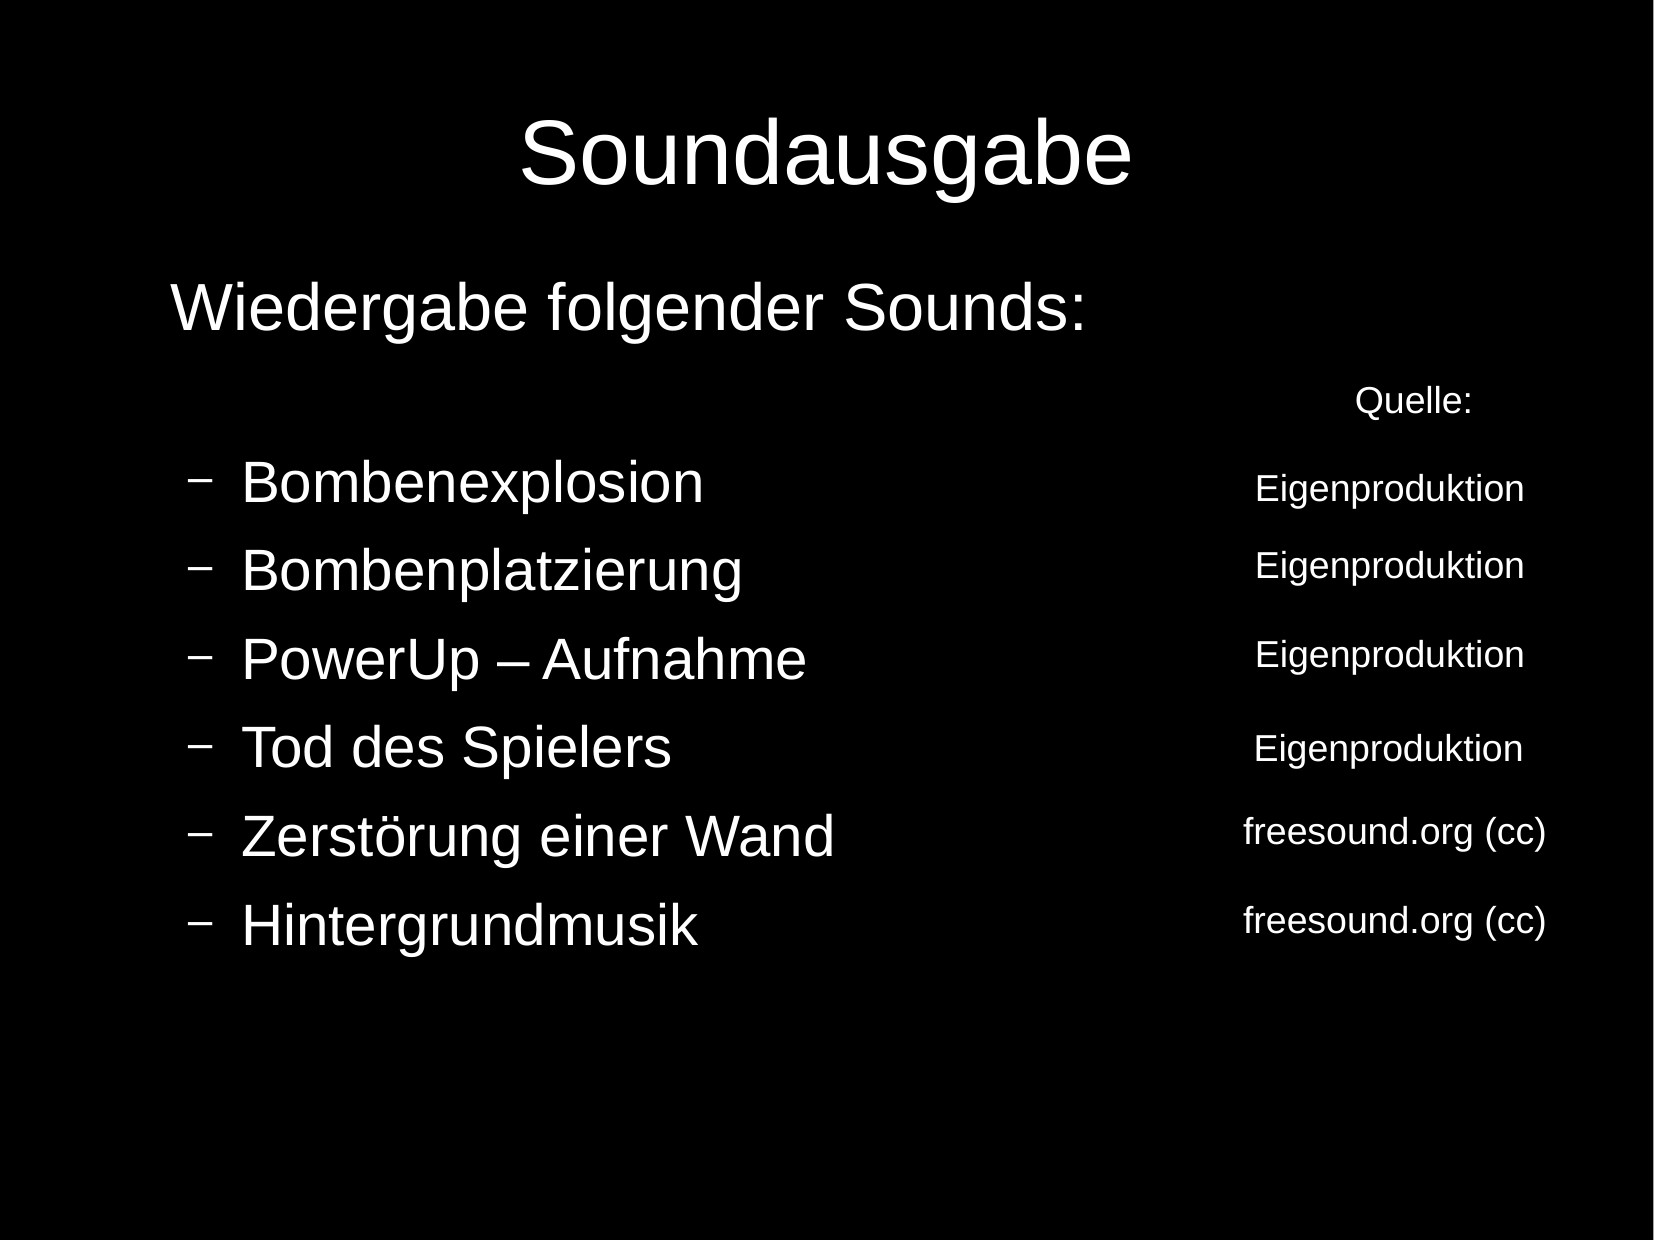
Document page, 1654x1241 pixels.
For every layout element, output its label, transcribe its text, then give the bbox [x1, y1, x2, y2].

text_box Eigenproduktion [1228, 720, 1539, 778]
text_box Eigenproduktion [1240, 625, 1540, 683]
list Wiedergabe folgender Sounds: Bombenexplosion Bombenplatzierung PowerUp – Aufnahme Tod des Spielers Zerstörung einer Wand Hintergrundmusik [99, 270, 1123, 990]
text_box freesound.org (cc) [1228, 891, 1562, 949]
title Soundausgabe [82, 49, 1571, 257]
text_box Eigenproduktion [1240, 460, 1540, 518]
text_box Quelle: [1340, 372, 1489, 429]
text_box Eigenproduktion [1240, 537, 1540, 594]
text_box freesound.org (cc) [1228, 803, 1562, 860]
